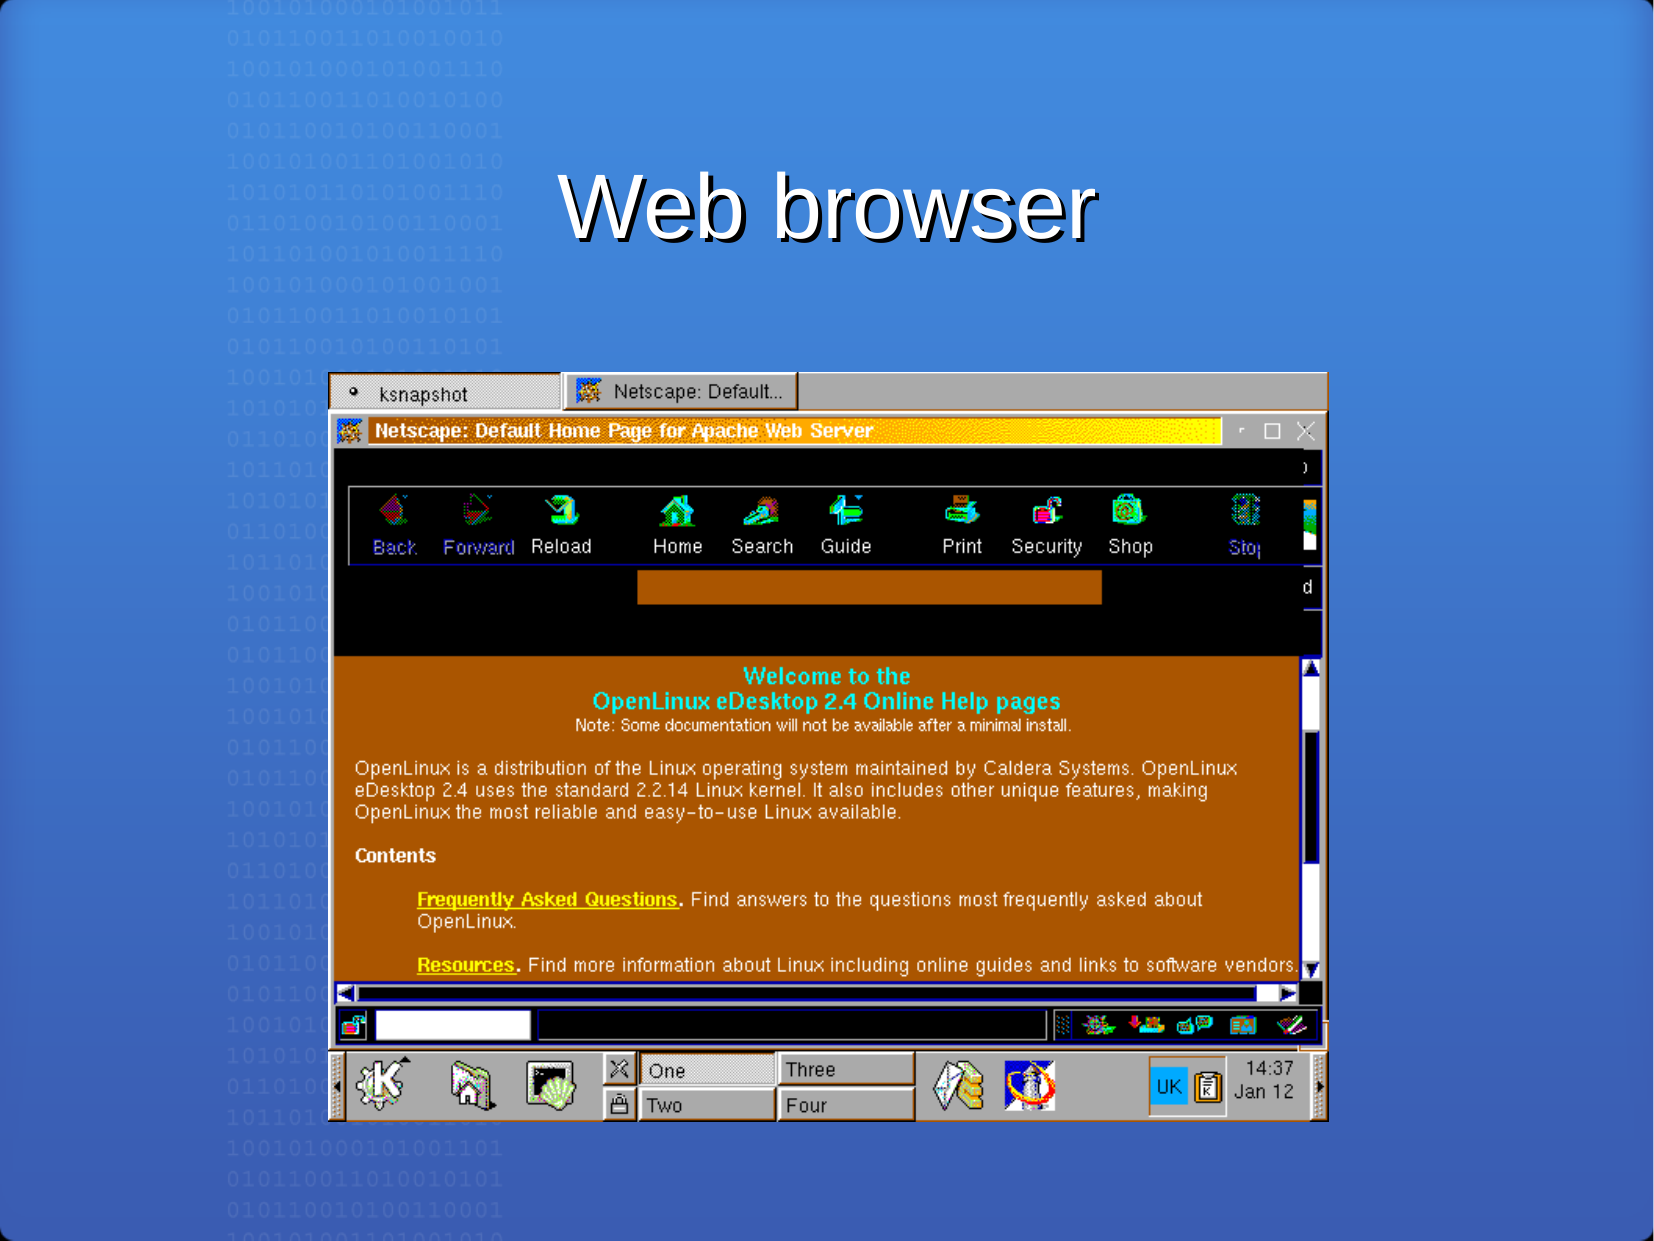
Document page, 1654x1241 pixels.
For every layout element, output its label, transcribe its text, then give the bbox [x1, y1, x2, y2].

picture [0, 0, 1654, 1241]
chart [121, 344, 1534, 1127]
title Web browser [121, 110, 1534, 303]
